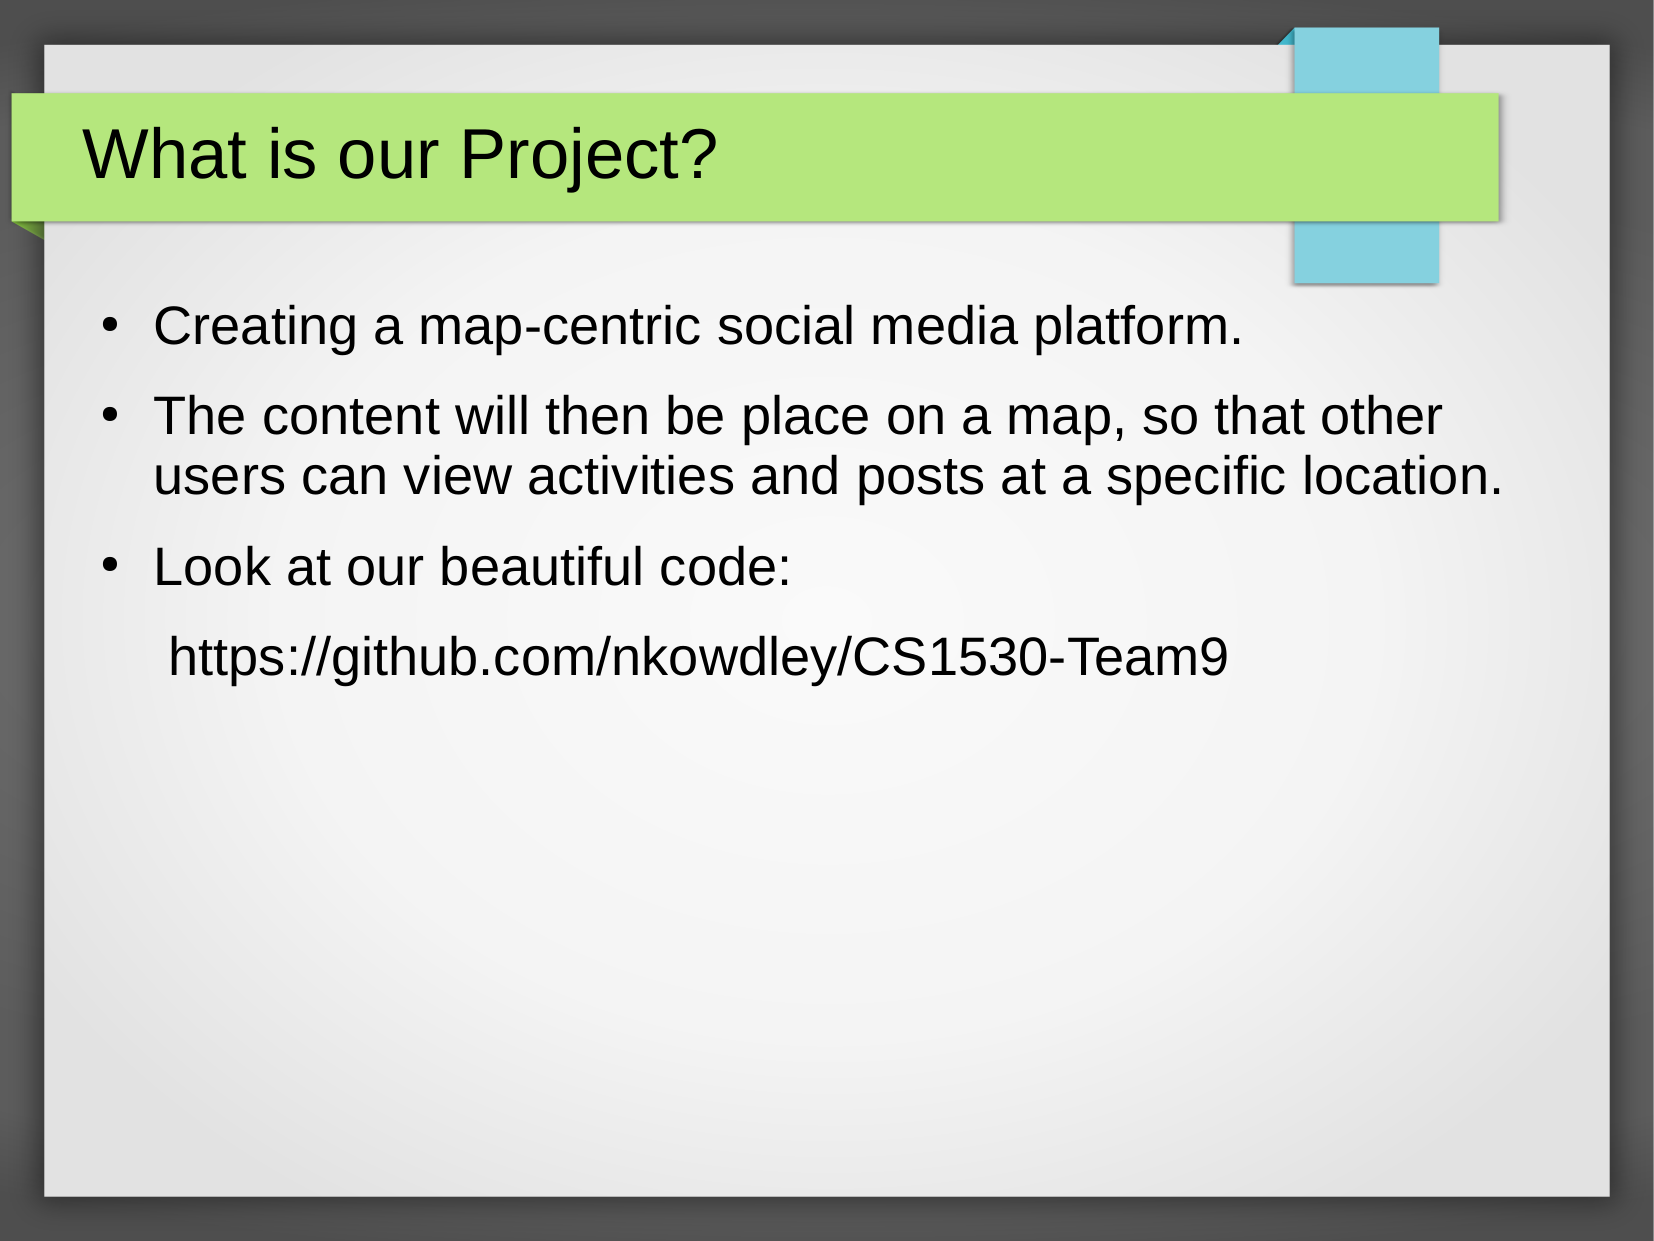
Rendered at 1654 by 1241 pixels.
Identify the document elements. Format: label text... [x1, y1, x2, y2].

title What is our Project? [82, 94, 1264, 213]
picture [0, 0, 1654, 1241]
list Creating a map-centric social media platform. The content will then be place on a map, so that other users can view activities and posts at a specific location. Look at our beautiful code: https://github.com/nkowdley/CS1530-Team9 [82, 295, 1571, 1015]
